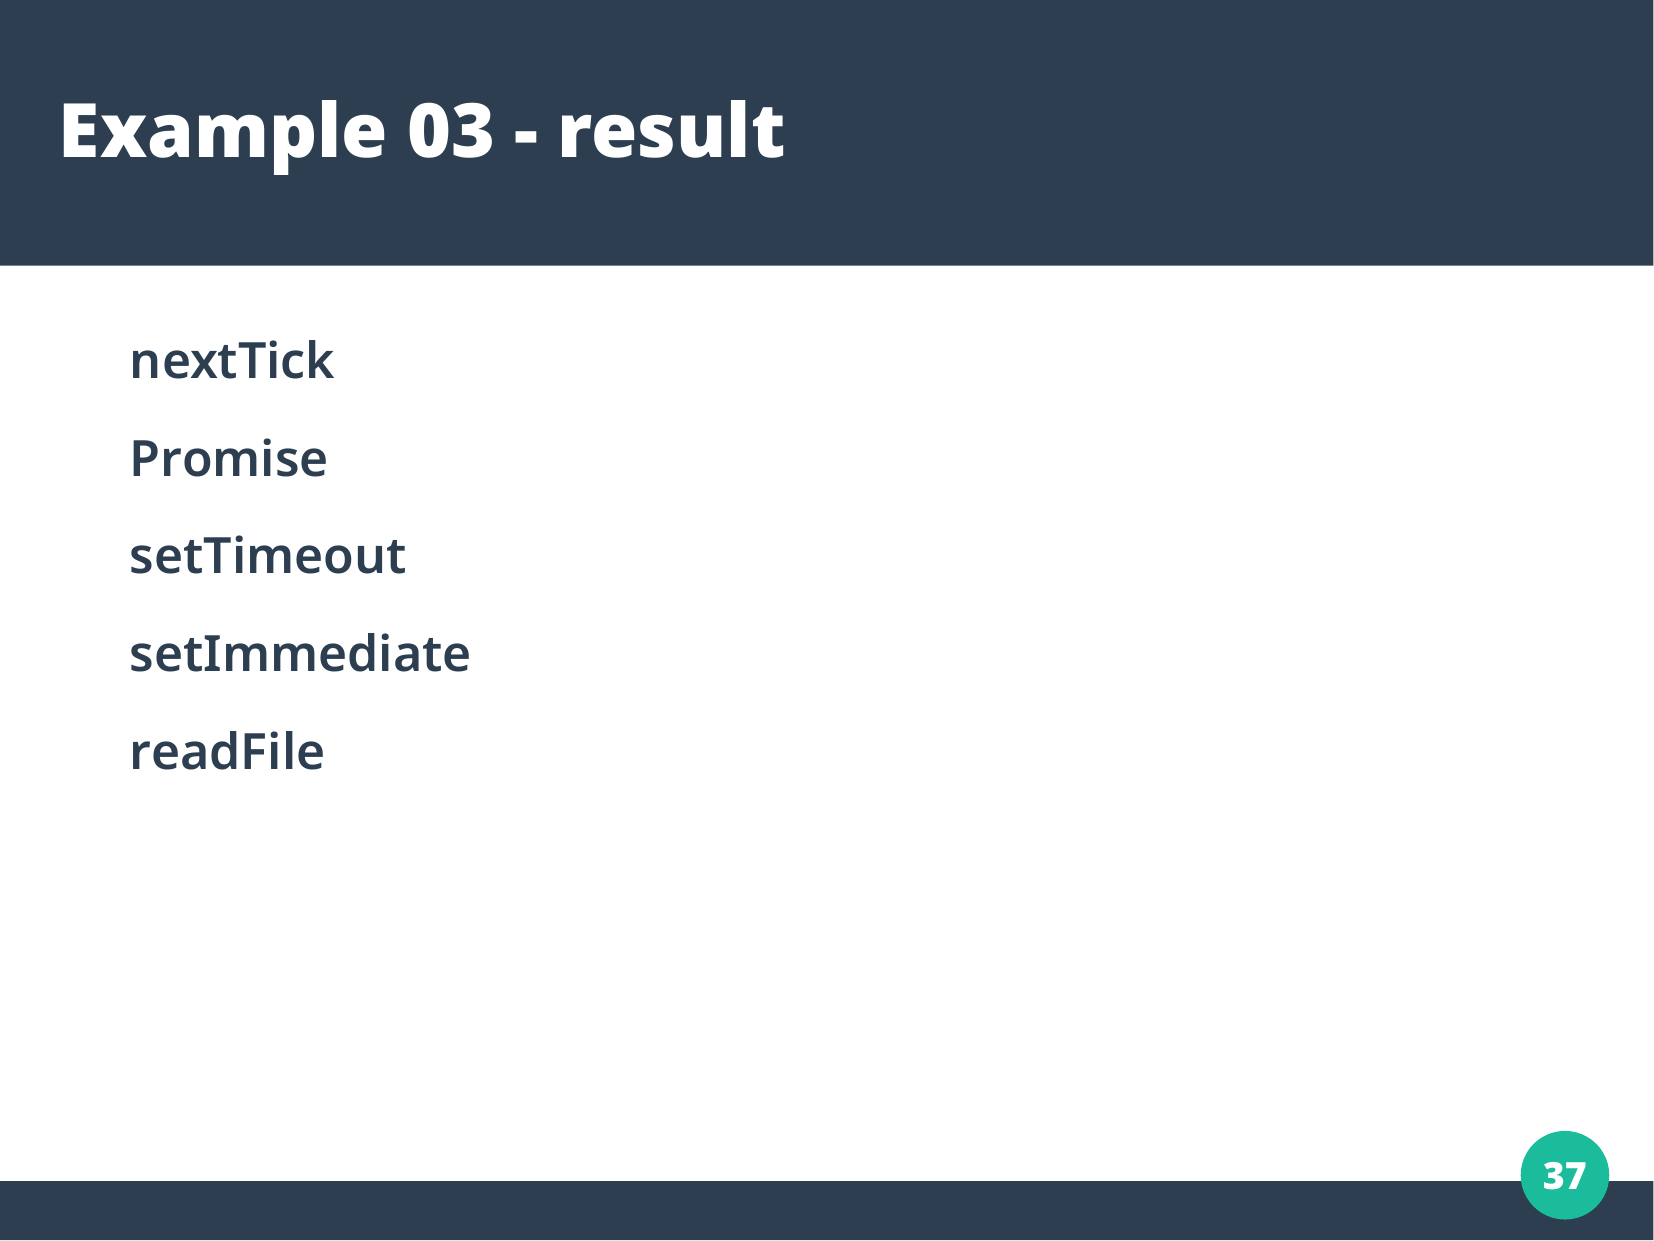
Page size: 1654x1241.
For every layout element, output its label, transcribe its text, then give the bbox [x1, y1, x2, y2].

list nextTick Promise setTimeout setImmediate readFile [59, 324, 1595, 1152]
title Example 03 - result [59, 49, 1595, 207]
